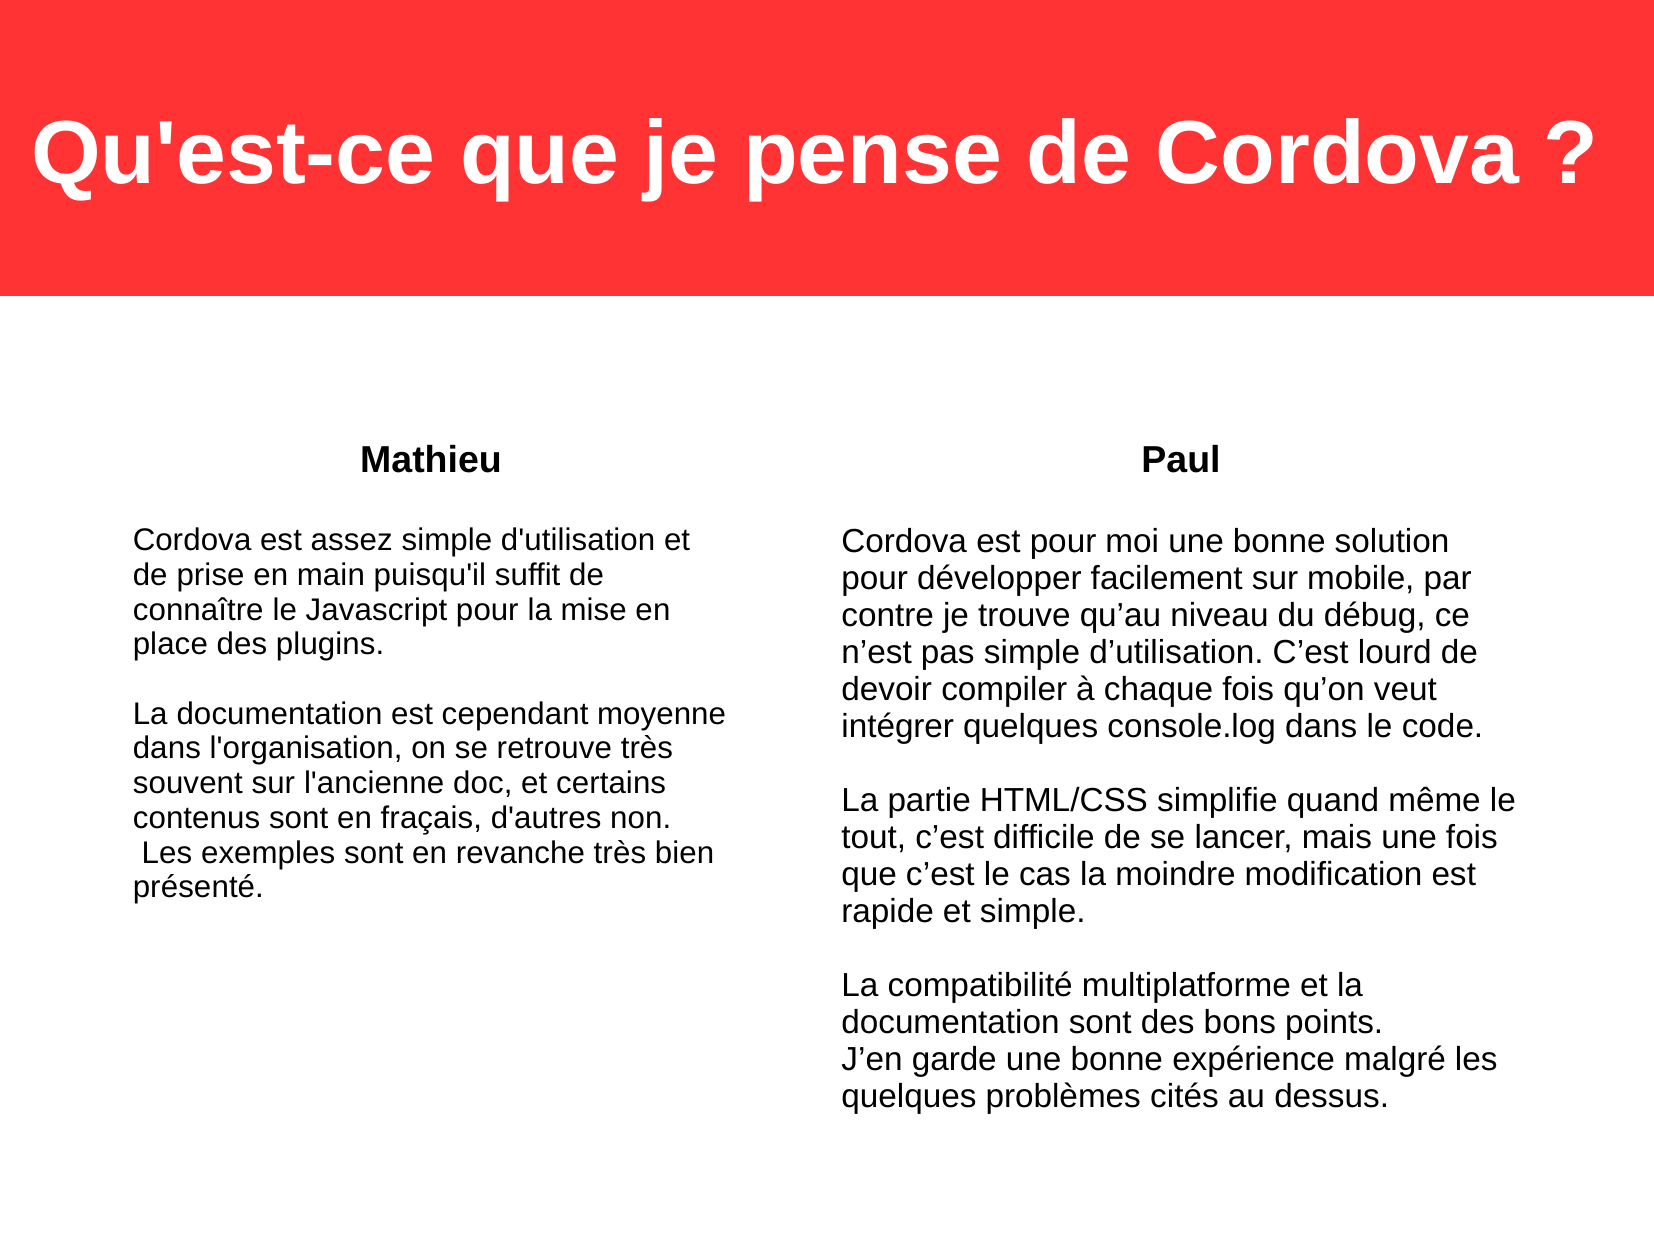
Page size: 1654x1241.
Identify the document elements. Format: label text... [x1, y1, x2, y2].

text_box Paul Cordova est pour moi une bonne solution pour développer facilement sur mobile, par contre je trouve qu’au niveau du débug, ce n’est pas simple d’utilisation. C’est lourd de devoir compiler à chaque fois qu’on veut intégrer quelques console.log dans le code. La partie HTML/CSS simplifie quand même le tout, c’est difficile de se lancer, mais une fois que c’est le cas la moindre modification est rapide et simple. La compatibilité multiplatforme et la documentation sont des bons points. J’en garde une bonne expérience malgré les quelques problèmes cités au dessus. [826, 431, 1536, 1130]
title Qu'est-ce que je pense de Cordova ? [11, 49, 1619, 257]
text_box [0, 0, 1654, 296]
text_box Mathieu Cordova est assez simple d'utilisation et de prise en main puisqu'il suffit de connaître le Javascript pour la mise en place des plugins. La documentation est cependant moyenne dans l'organisation, on se retrouve très souvent sur l'ancienne doc, et certains contenus sont en fraçais, d'autres non. Les exemples sont en revanche très bien présenté. [118, 431, 745, 918]
